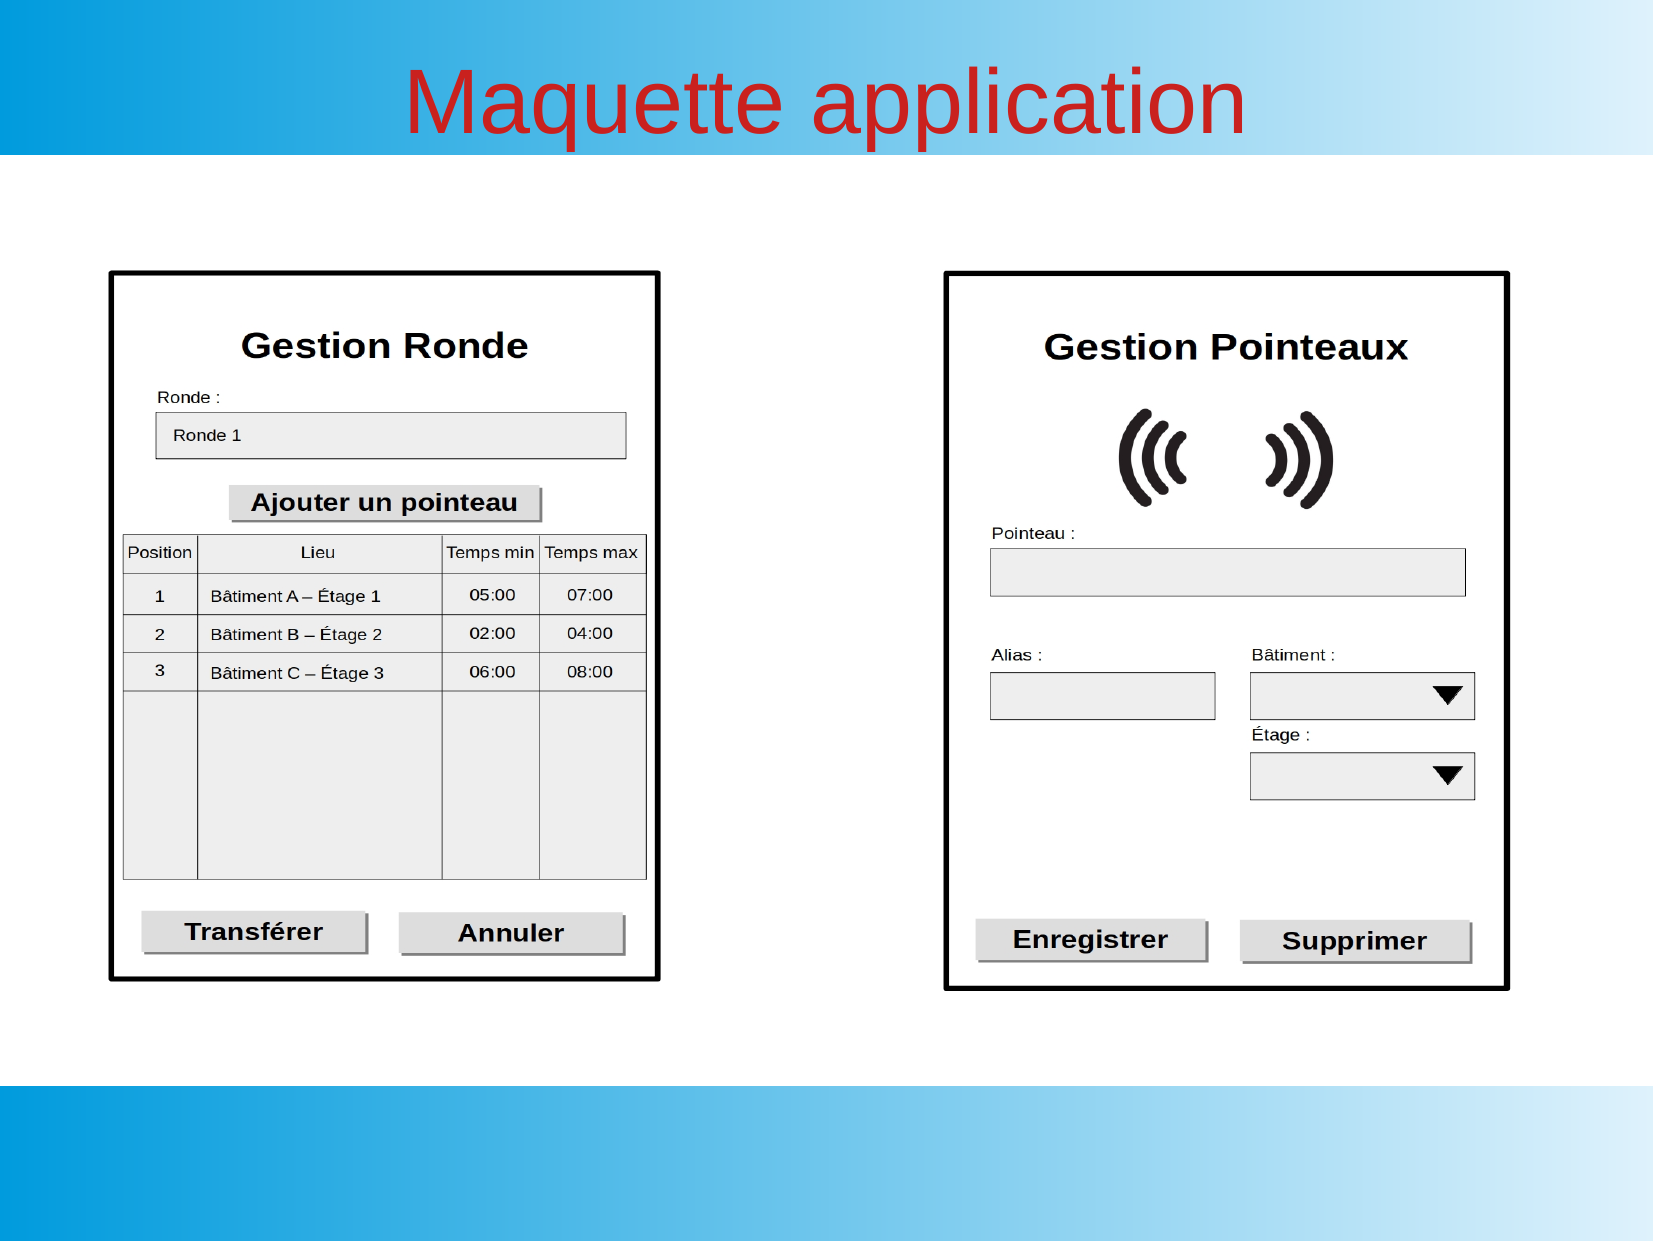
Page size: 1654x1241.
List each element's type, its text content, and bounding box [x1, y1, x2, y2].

title Maquette application [82, 49, 1571, 155]
picture [916, 247, 1536, 1015]
picture [82, 247, 686, 1004]
